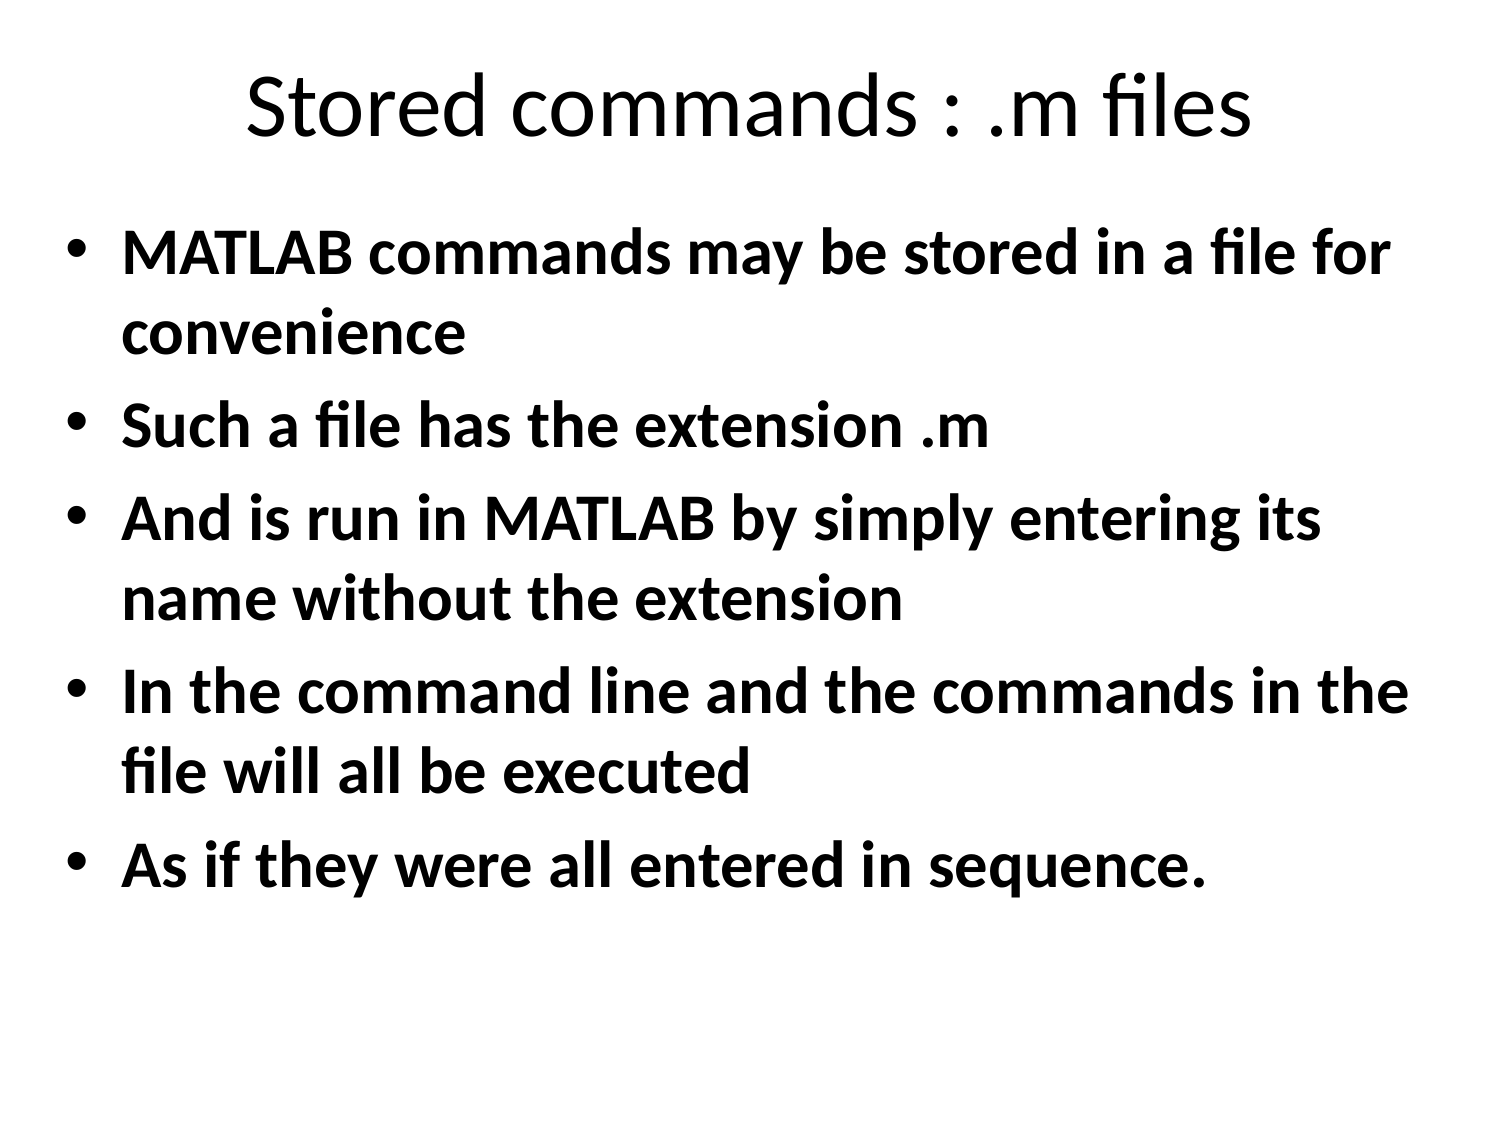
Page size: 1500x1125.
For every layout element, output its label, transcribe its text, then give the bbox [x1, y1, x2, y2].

title Stored commands : .m files [75, 0, 1425, 200]
list MATLAB commands may be stored in a file for convenience Such a file has the extension .m And is run in MATLAB by simply entering its name without the extension In the command line and the commands in the file will all be executed As if they were all entered in sequence. [50, 200, 1463, 1100]
